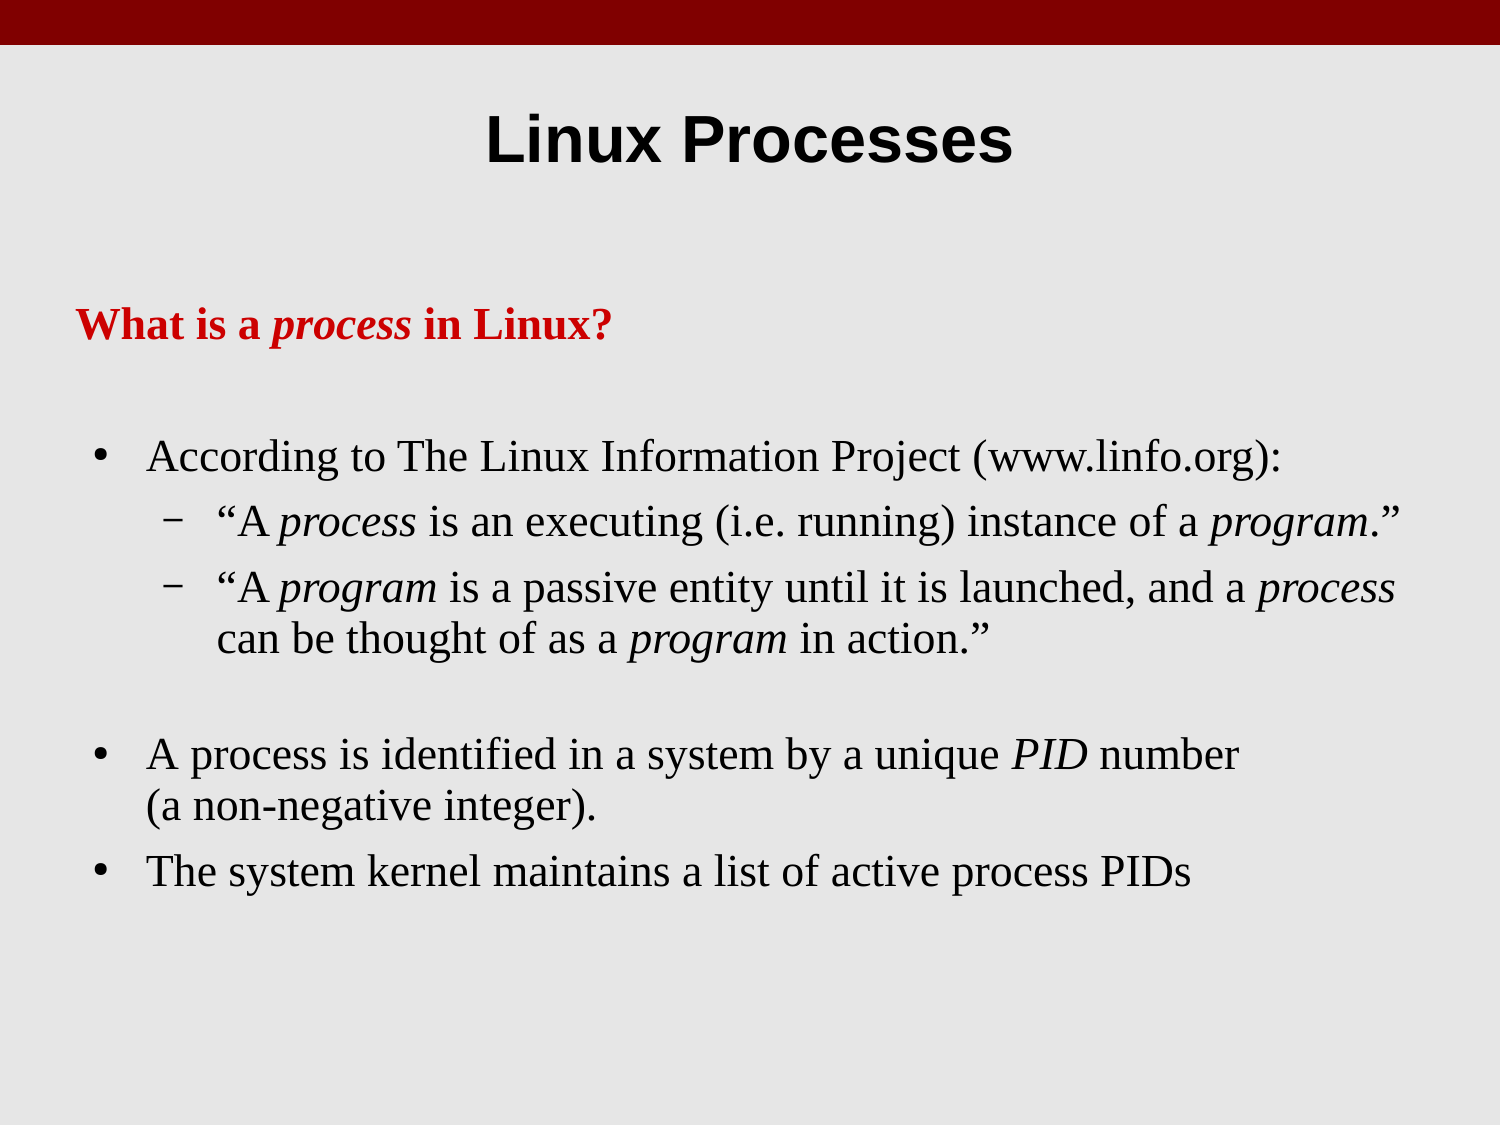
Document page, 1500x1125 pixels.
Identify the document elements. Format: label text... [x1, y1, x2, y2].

title Linux Processes [75, 45, 1425, 233]
list What is a process in Linux? According to The Linux Information Project (www.linfo.org): “A process is an executing (i.e. running) instance of a program.” “A program is a passive entity until it is launched, and a process can be thought of as a program in action.” A process is identified in a system by a unique PID number (a non-negative integer). The system kernel maintains a list of active process PIDs [75, 233, 1425, 1096]
